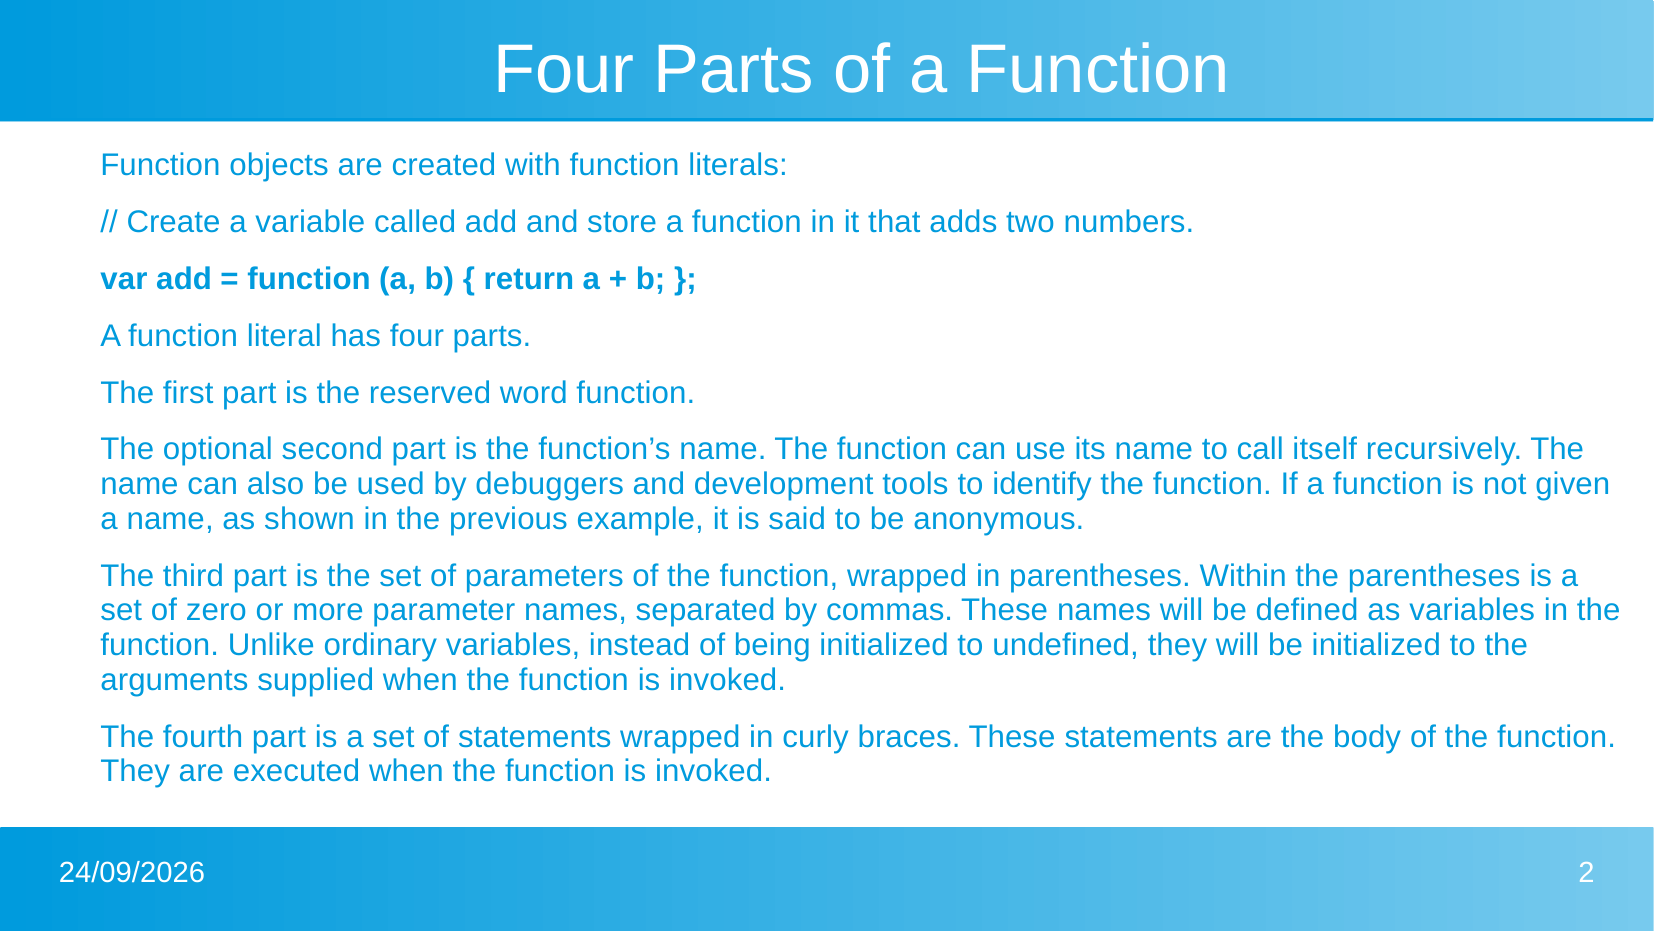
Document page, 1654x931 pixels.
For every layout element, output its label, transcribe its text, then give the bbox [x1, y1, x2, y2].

list Function objects are created with function literals: // Create a variable called add and store a function in it that adds two numbers. var add = function (a, b) { return a + b; }; A function literal has four parts. The first part is the reserved word function. The optional second part is the function’s name. The function can use its name to call itself recursively. The name can also be used by debuggers and development tools to identify the function. If a function is not given a name, as shown in the previous example, it is said to be anonymous. The third part is the set of parameters of the function, wrapped in parentheses. Within the parentheses is a set of zero or more parameter names, separated by commas. These names will be defined as variables in the function. Unlike ordinary variables, instead of being initialized to undefined, they will be initialized to the arguments supplied when the function is invoked. The fourth part is a set of statements wrapped in curly braces. These statements are the body of the function. They are executed when the function is invoked. [29, 147, 1625, 739]
title Four Parts of a Function [59, 29, 1595, 108]
